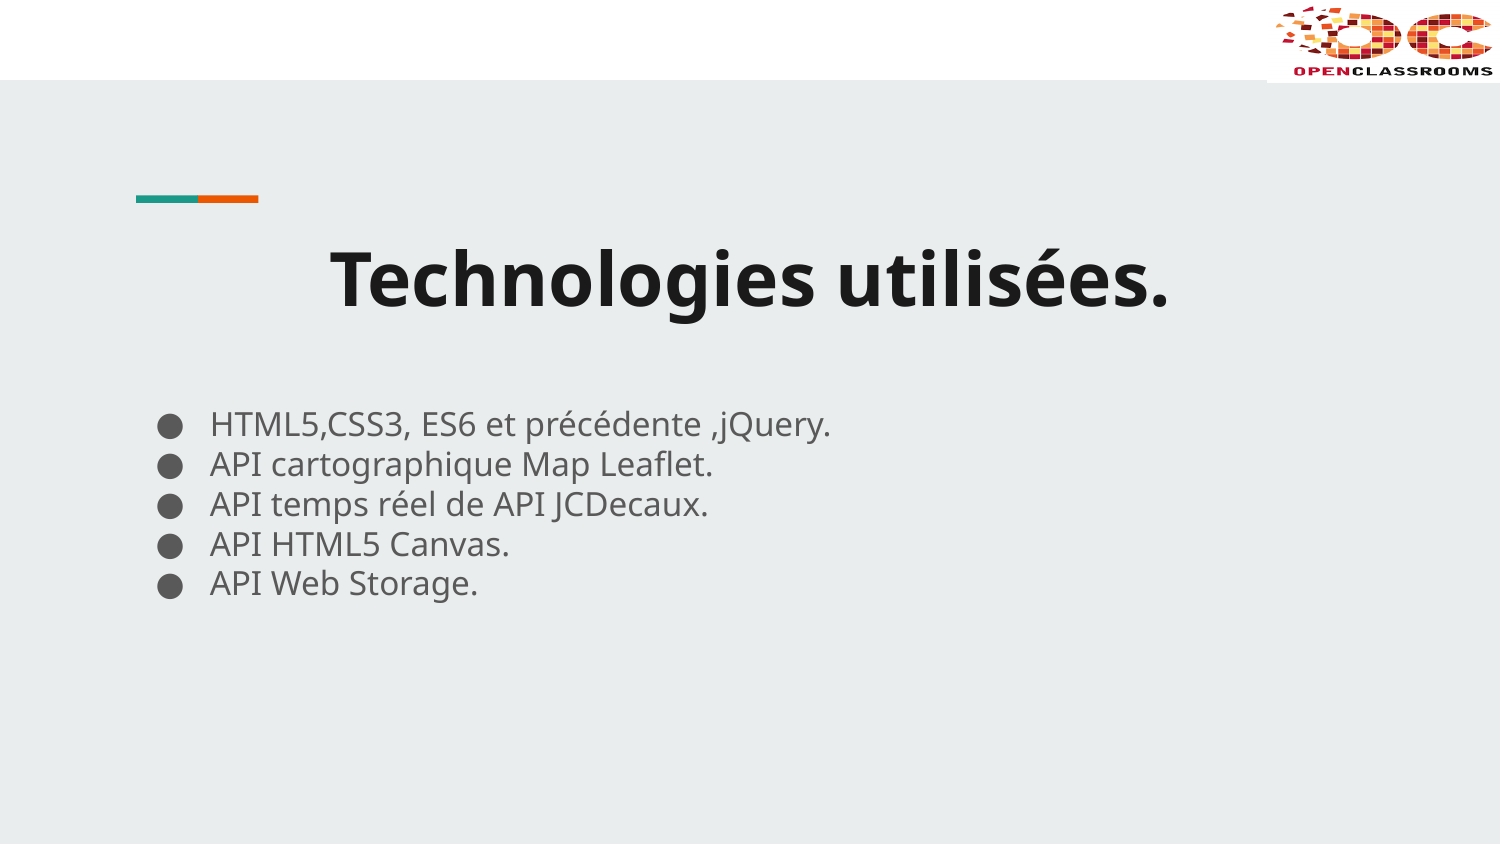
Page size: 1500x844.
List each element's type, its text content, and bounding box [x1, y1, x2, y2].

picture [1267, 0, 1500, 83]
title Technologies utilisées. [119, 216, 1381, 387]
subtitle HTML5,CSS3, ES6 et précédente ,jQuery. API cartographique Map Leaflet. API temps réel de API JCDecaux. API HTML5 Canvas. API Web Storage. [119, 387, 1381, 610]
